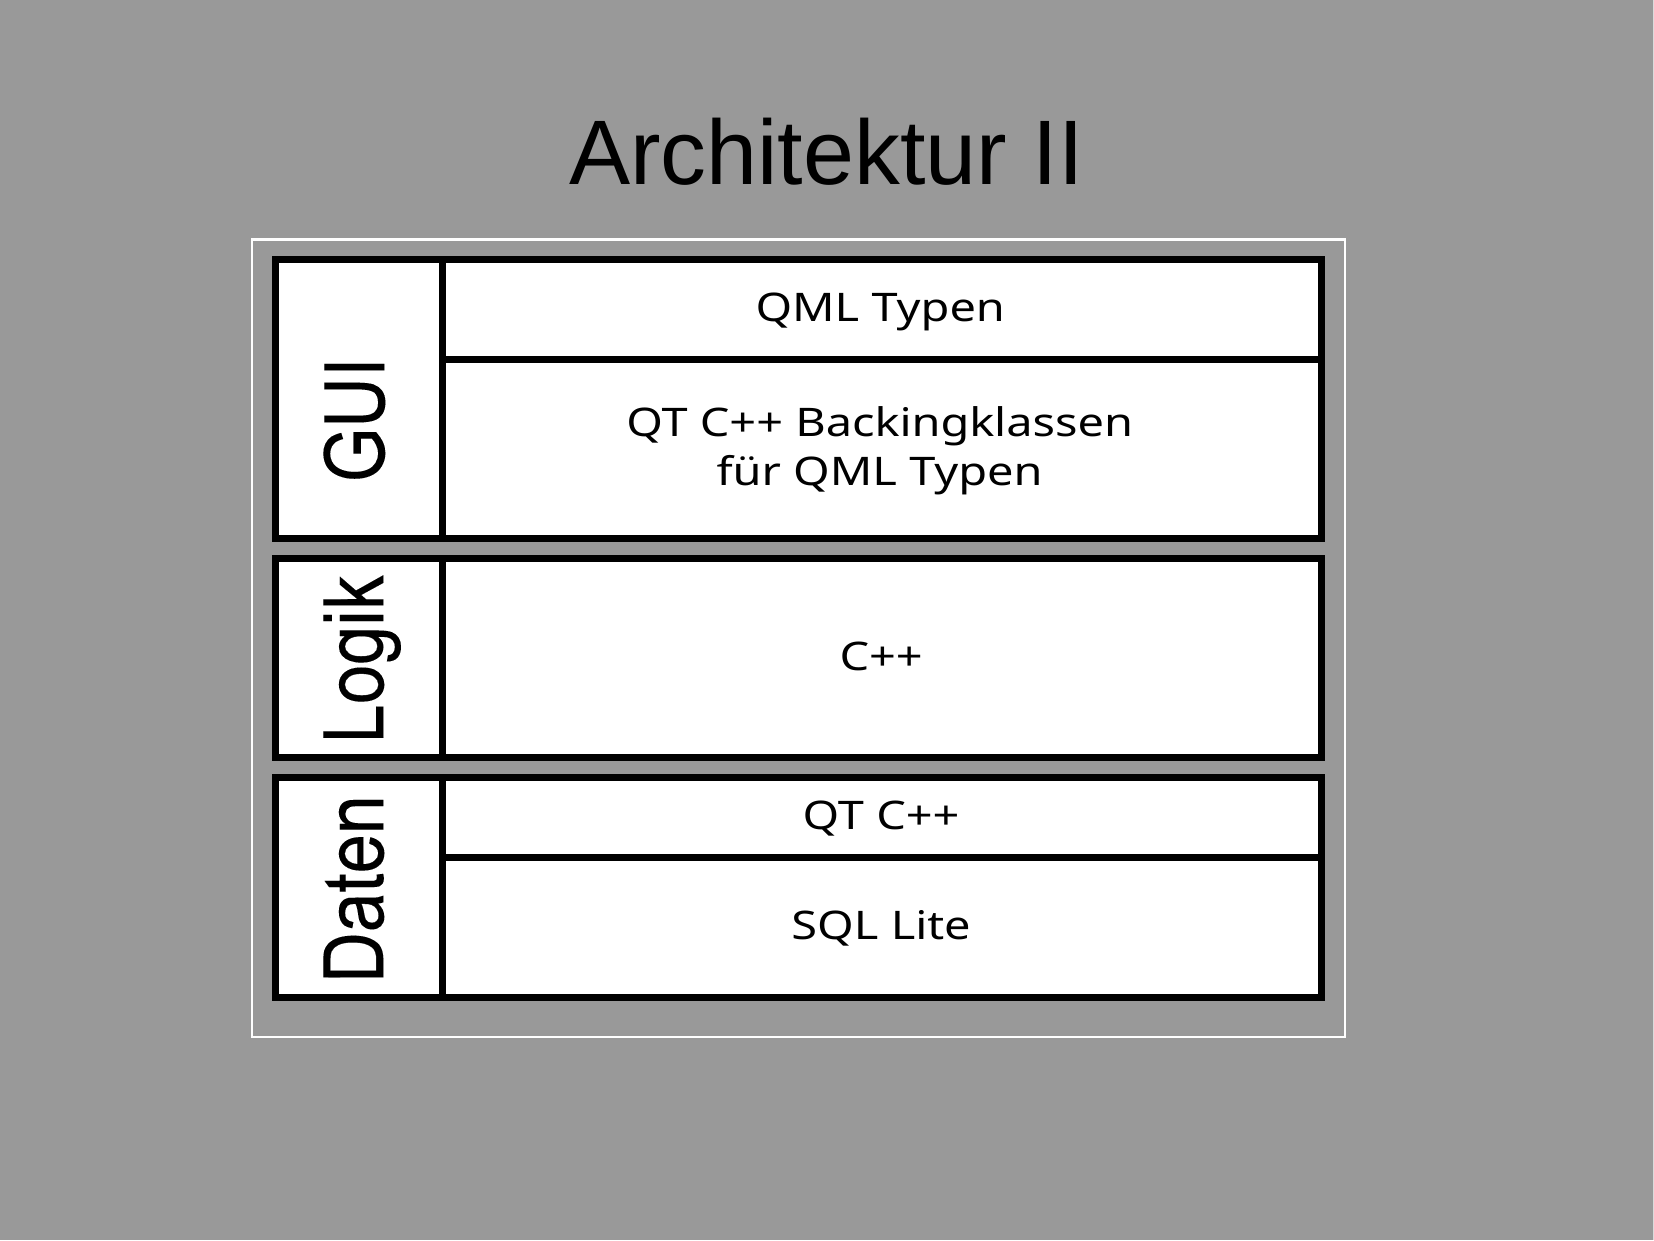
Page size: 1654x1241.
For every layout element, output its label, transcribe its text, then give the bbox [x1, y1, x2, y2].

title Architektur II [82, 49, 1571, 257]
picture [249, 236, 1347, 1040]
